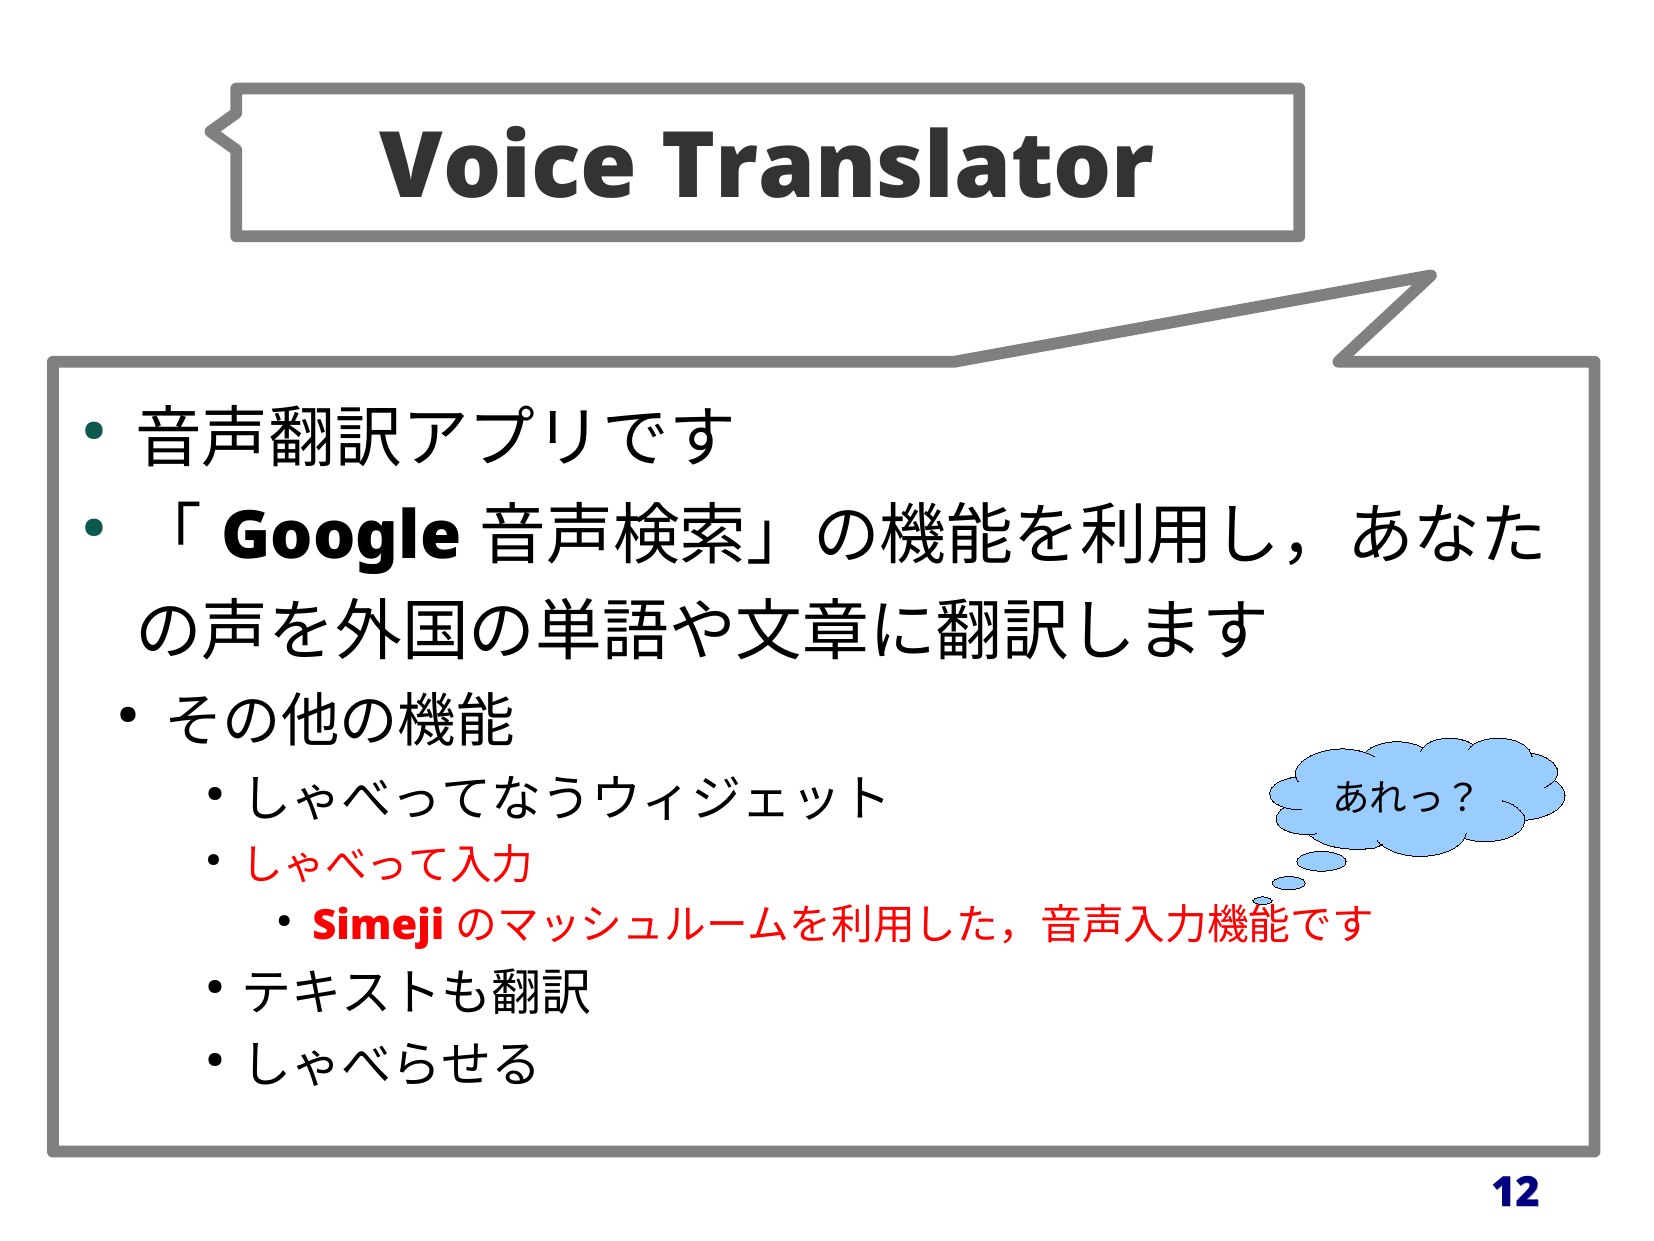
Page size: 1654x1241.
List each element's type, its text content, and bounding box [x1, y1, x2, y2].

text_box あれっ？ [1272, 876, 1306, 890]
text_box あれっ？ [1296, 851, 1347, 872]
title Voice Translator [236, 95, 1300, 229]
text_box あれっ？ [1269, 738, 1566, 857]
text_box あれっ？ [1252, 896, 1273, 905]
list 音声翻訳アプリです 「Google音声検索」の機能を利用し，あなたの声を外国の単語や文章に翻訳します その他の機能 しゃべってなうウィジェット しゃべって入力 Simejiのマッシュルームを利用した，音声入力機能です テキストも翻訳 しゃべらせる [64, 383, 1565, 1137]
